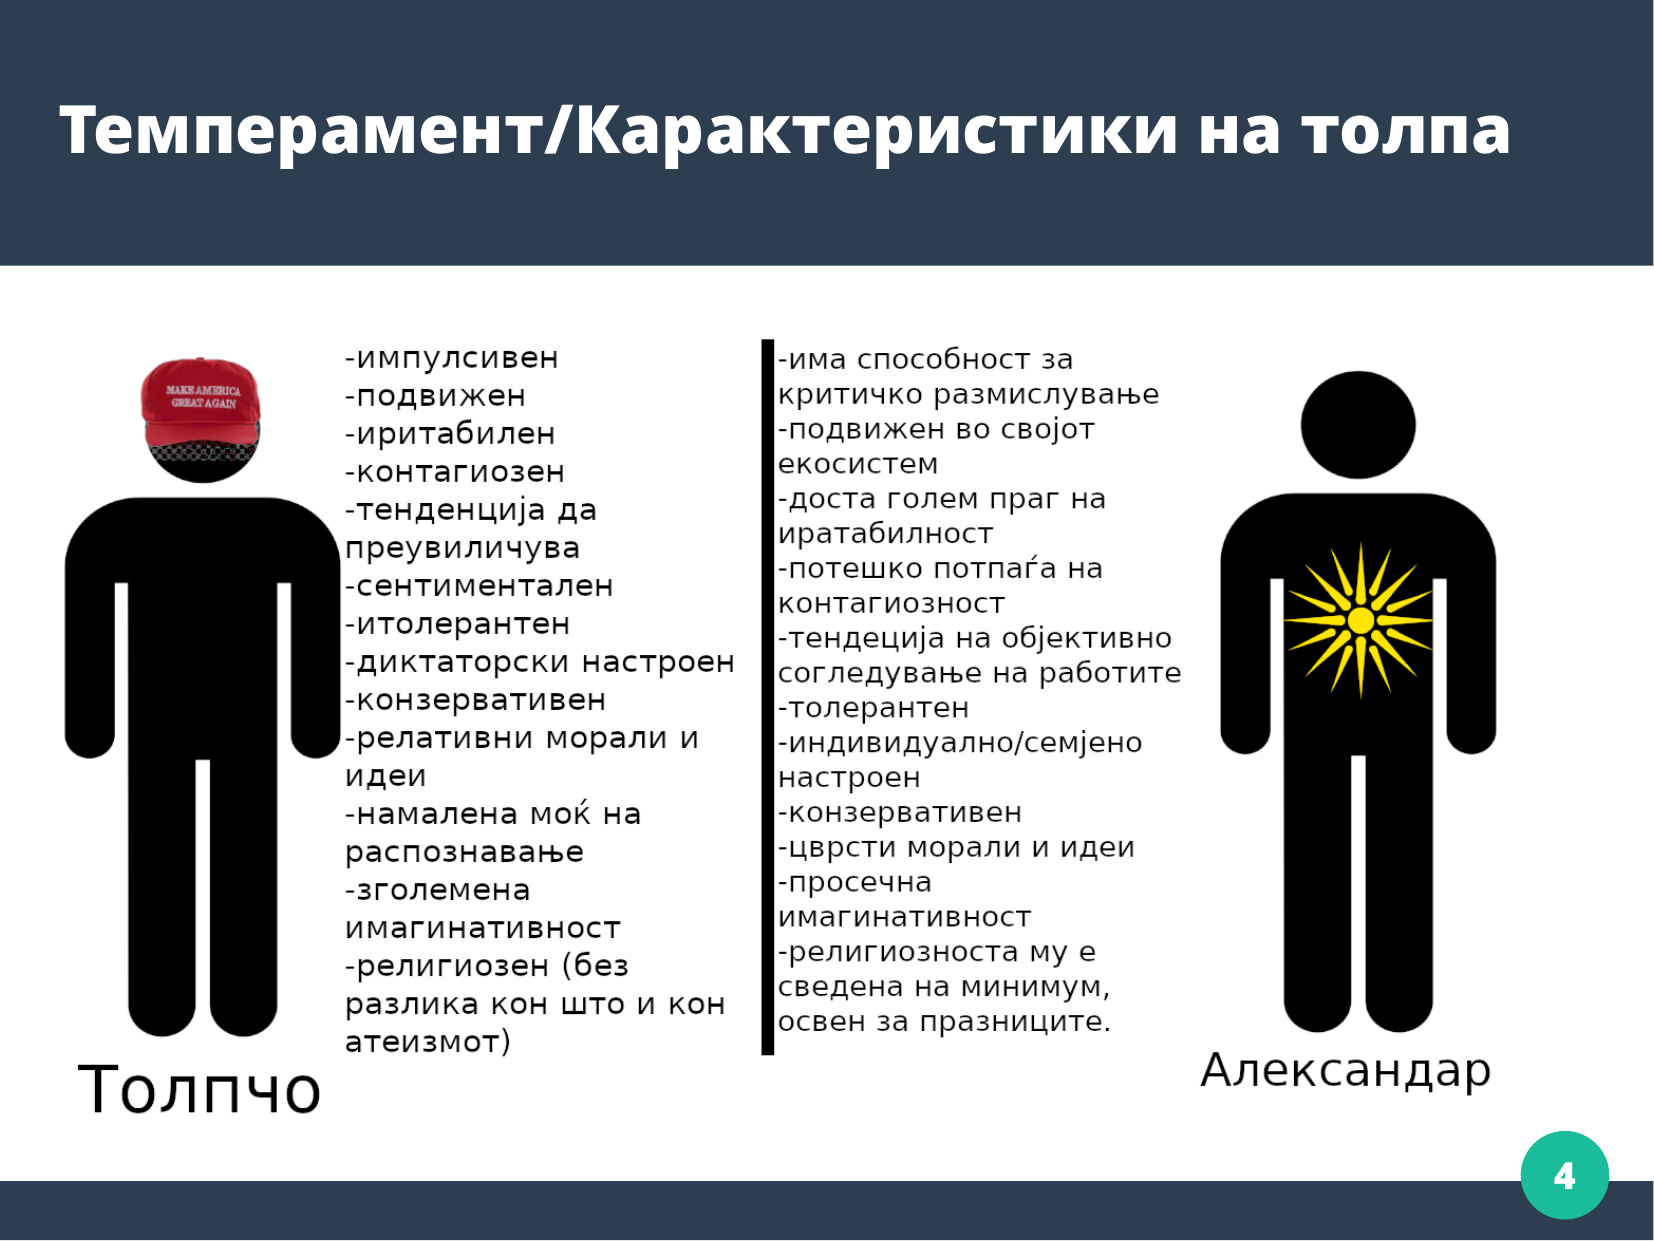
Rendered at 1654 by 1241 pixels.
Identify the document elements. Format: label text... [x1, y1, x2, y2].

title Темперамент/Карактеристики на толпа [59, 49, 1595, 207]
picture [58, 314, 1501, 1126]
